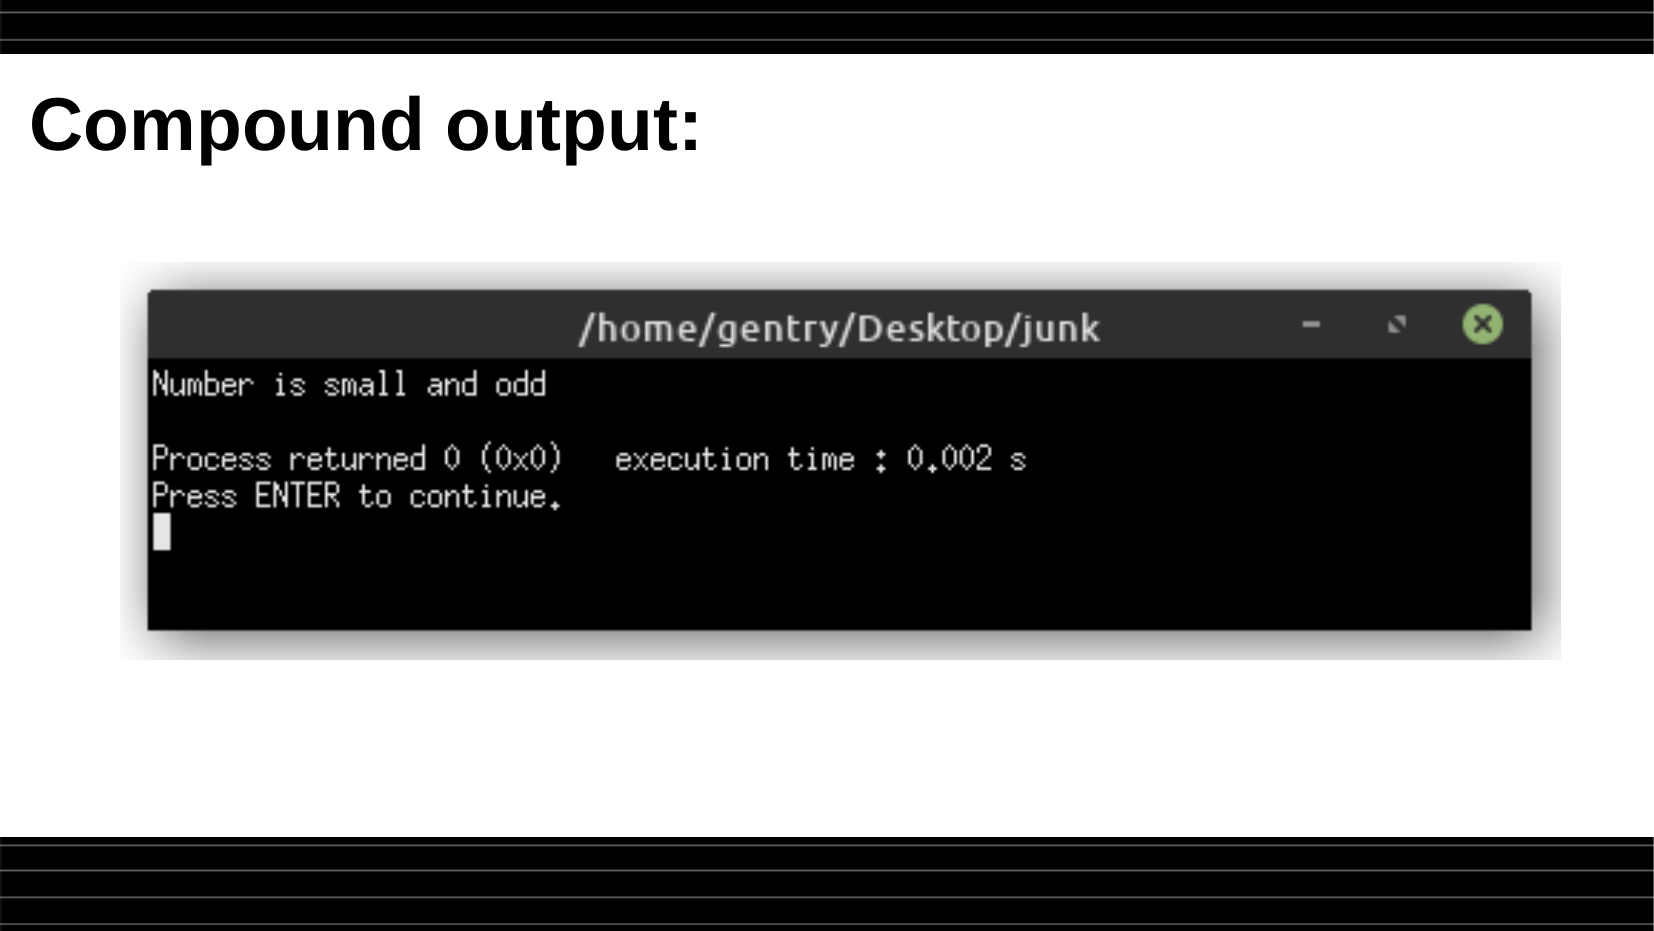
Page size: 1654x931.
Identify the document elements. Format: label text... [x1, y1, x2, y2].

text_box Compound output: [15, 75, 1591, 174]
picture [120, 262, 1561, 661]
picture [0, 0, 1654, 54]
picture [0, 837, 1654, 931]
